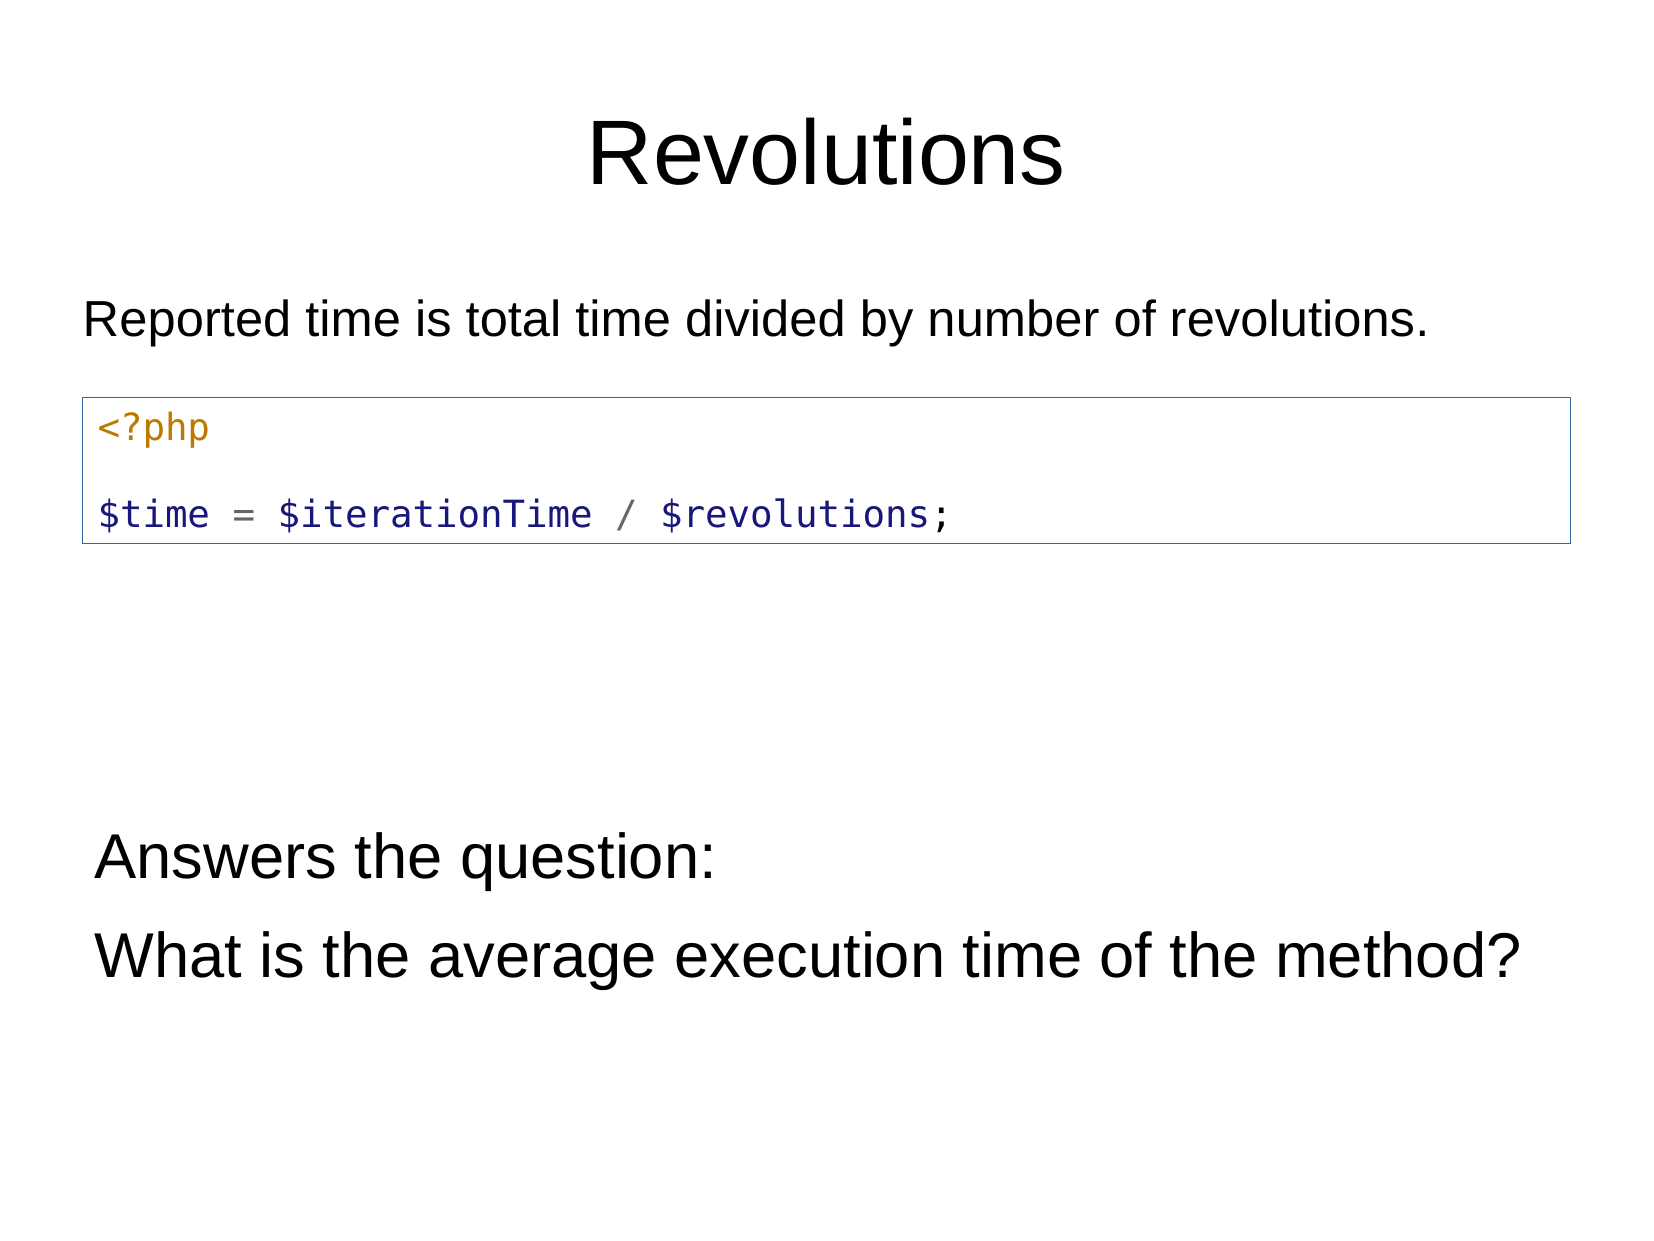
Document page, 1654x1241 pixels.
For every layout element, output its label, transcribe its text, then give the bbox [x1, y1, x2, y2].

list Answers the question: What is the average execution time of the method? [94, 821, 1583, 1052]
text_box <?php $time = $iterationTime / $revolutions; [82, 397, 1571, 544]
list Reported time is total time divided by number of revolutions. [82, 290, 1571, 378]
title Revolutions [82, 49, 1571, 257]
